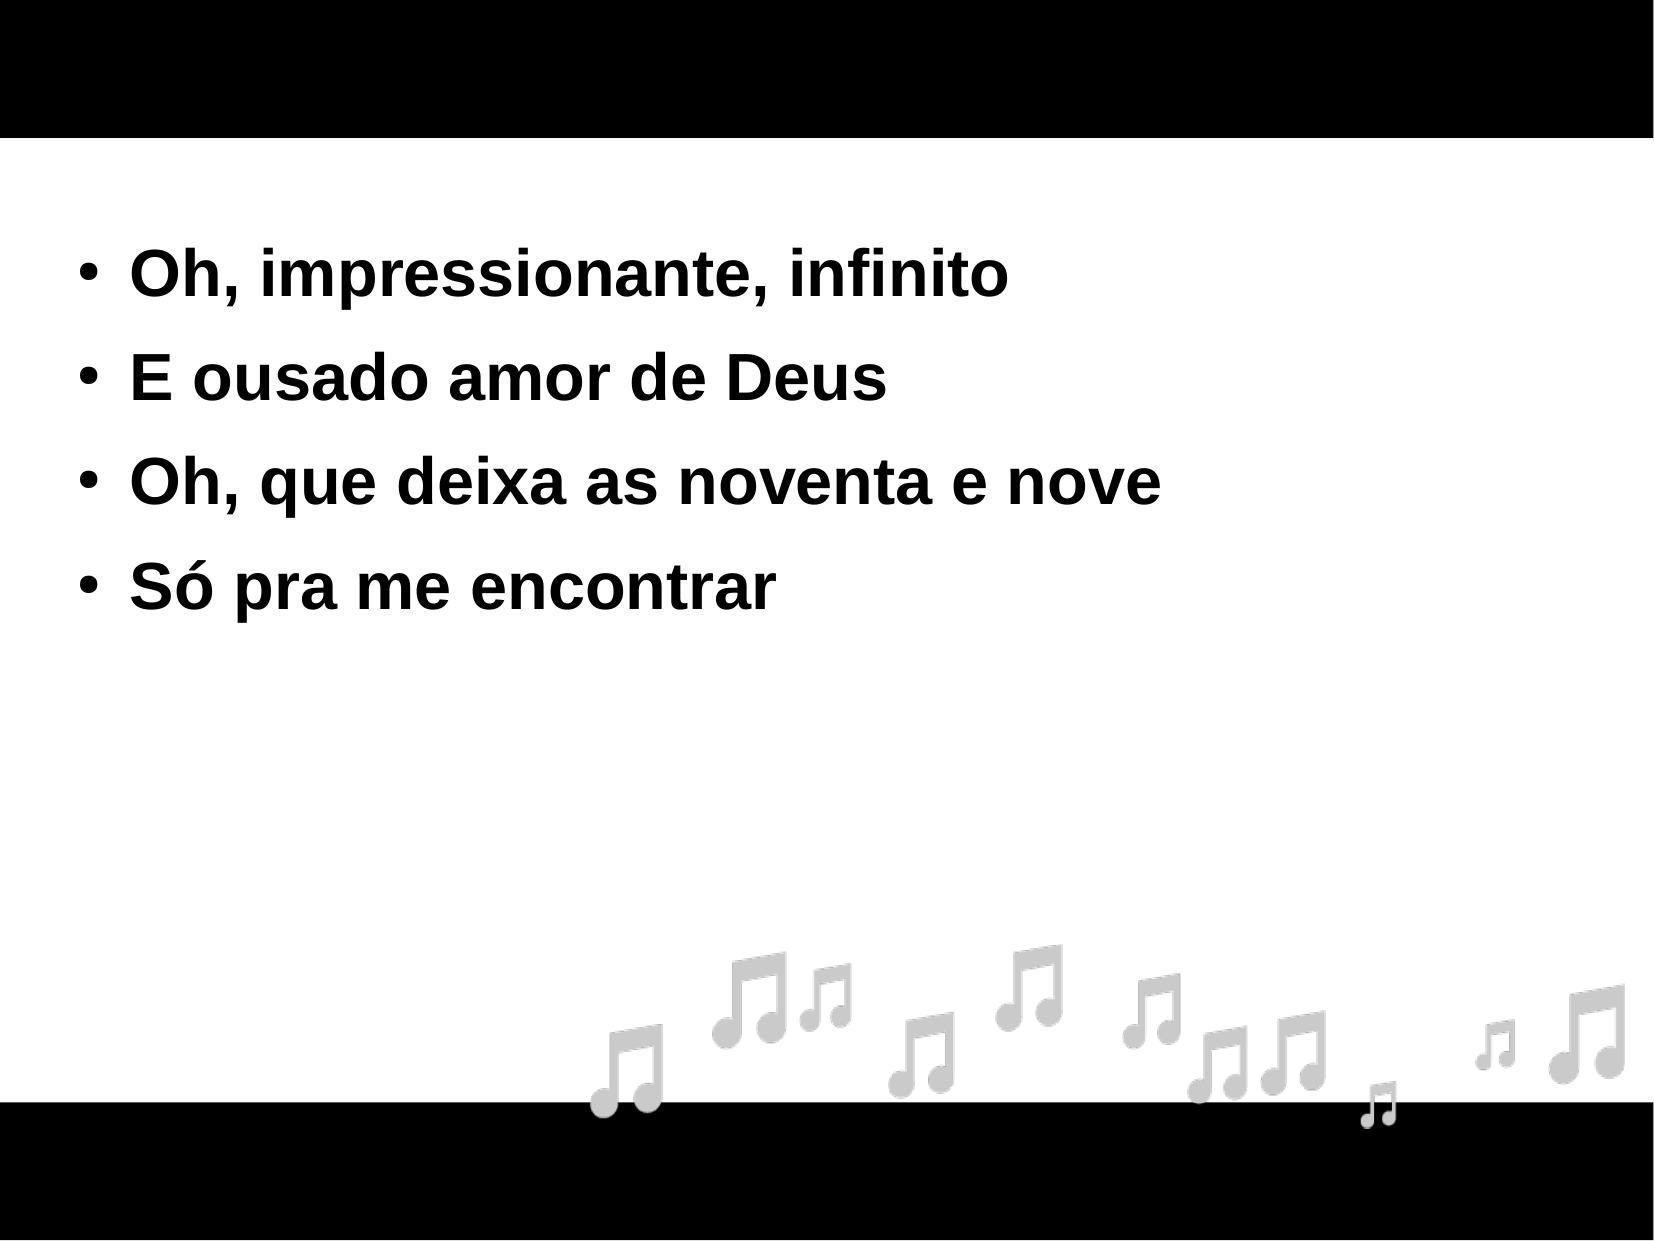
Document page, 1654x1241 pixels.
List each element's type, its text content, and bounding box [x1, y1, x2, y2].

list Oh, impressionante, infinito E ousado amor de Deus Oh, que deixa as noventa e nove Só pra me encontrar [59, 236, 1595, 1024]
